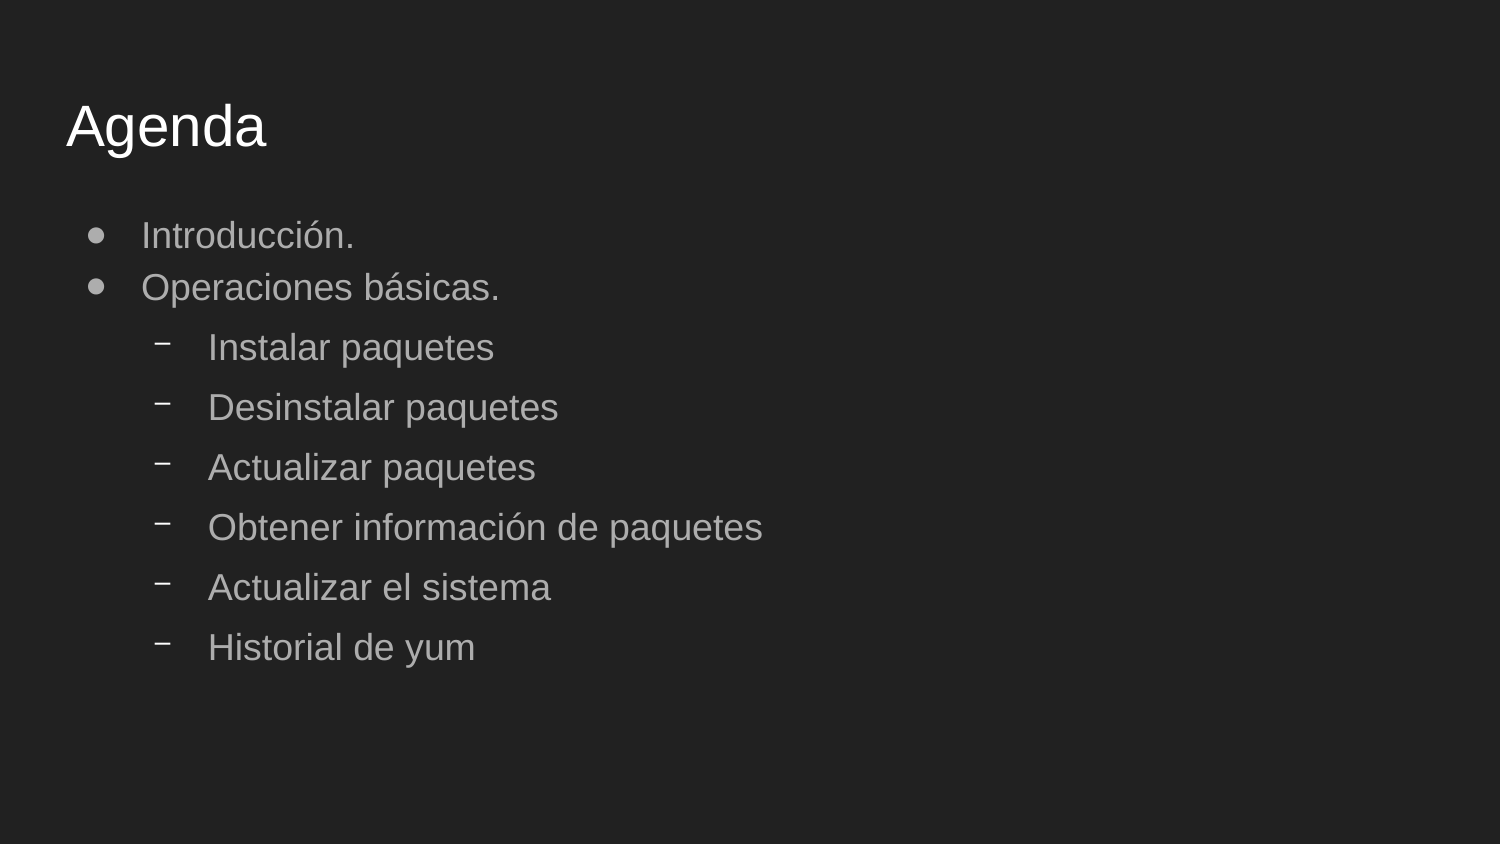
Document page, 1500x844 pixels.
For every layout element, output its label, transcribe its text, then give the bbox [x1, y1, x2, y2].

title Agenda [51, 72, 1449, 167]
list Introducción. Operaciones básicas. Instalar paquetes Desinstalar paquetes Actualizar paquetes Obtener información de paquetes Actualizar el sistema Historial de yum [51, 189, 1449, 750]
